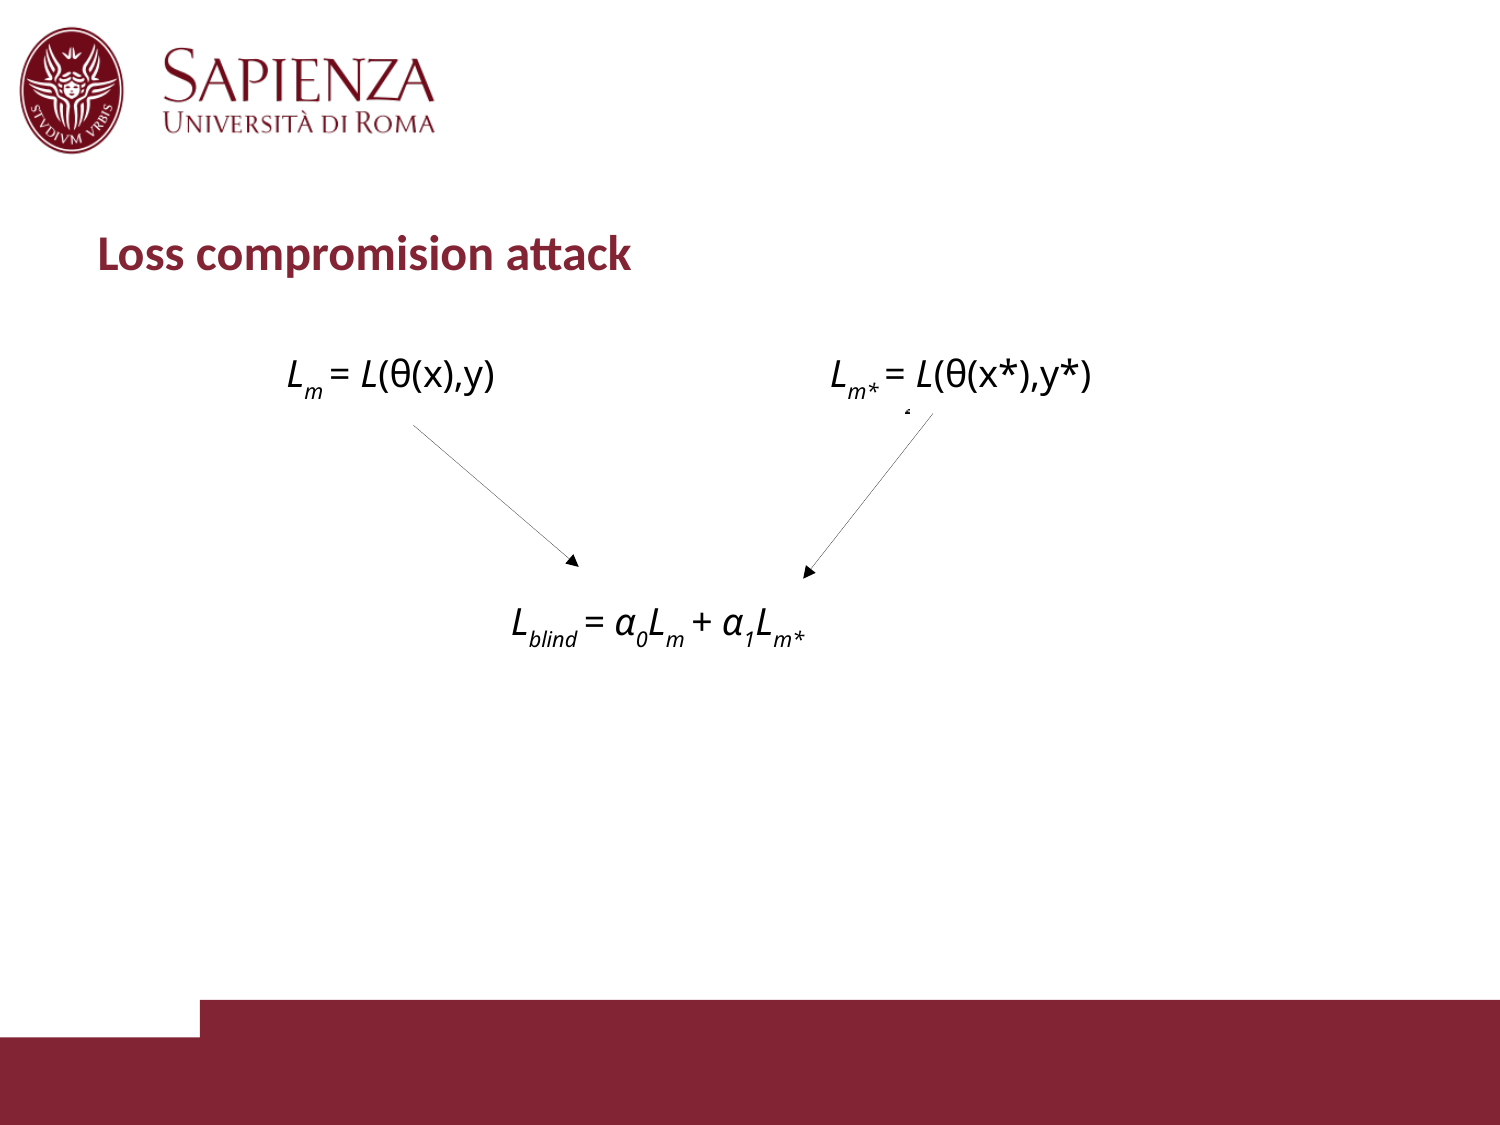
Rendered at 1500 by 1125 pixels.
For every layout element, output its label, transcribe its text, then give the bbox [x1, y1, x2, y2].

text_box Lm* = L(θ(x*),y*) [814, 342, 1134, 461]
text_box Loss compromision attack [82, 212, 1300, 296]
text_box Lm = L(θ(x),y) [271, 342, 591, 461]
text_box Lblind = α0Lm + α1Lm* [496, 590, 1052, 709]
